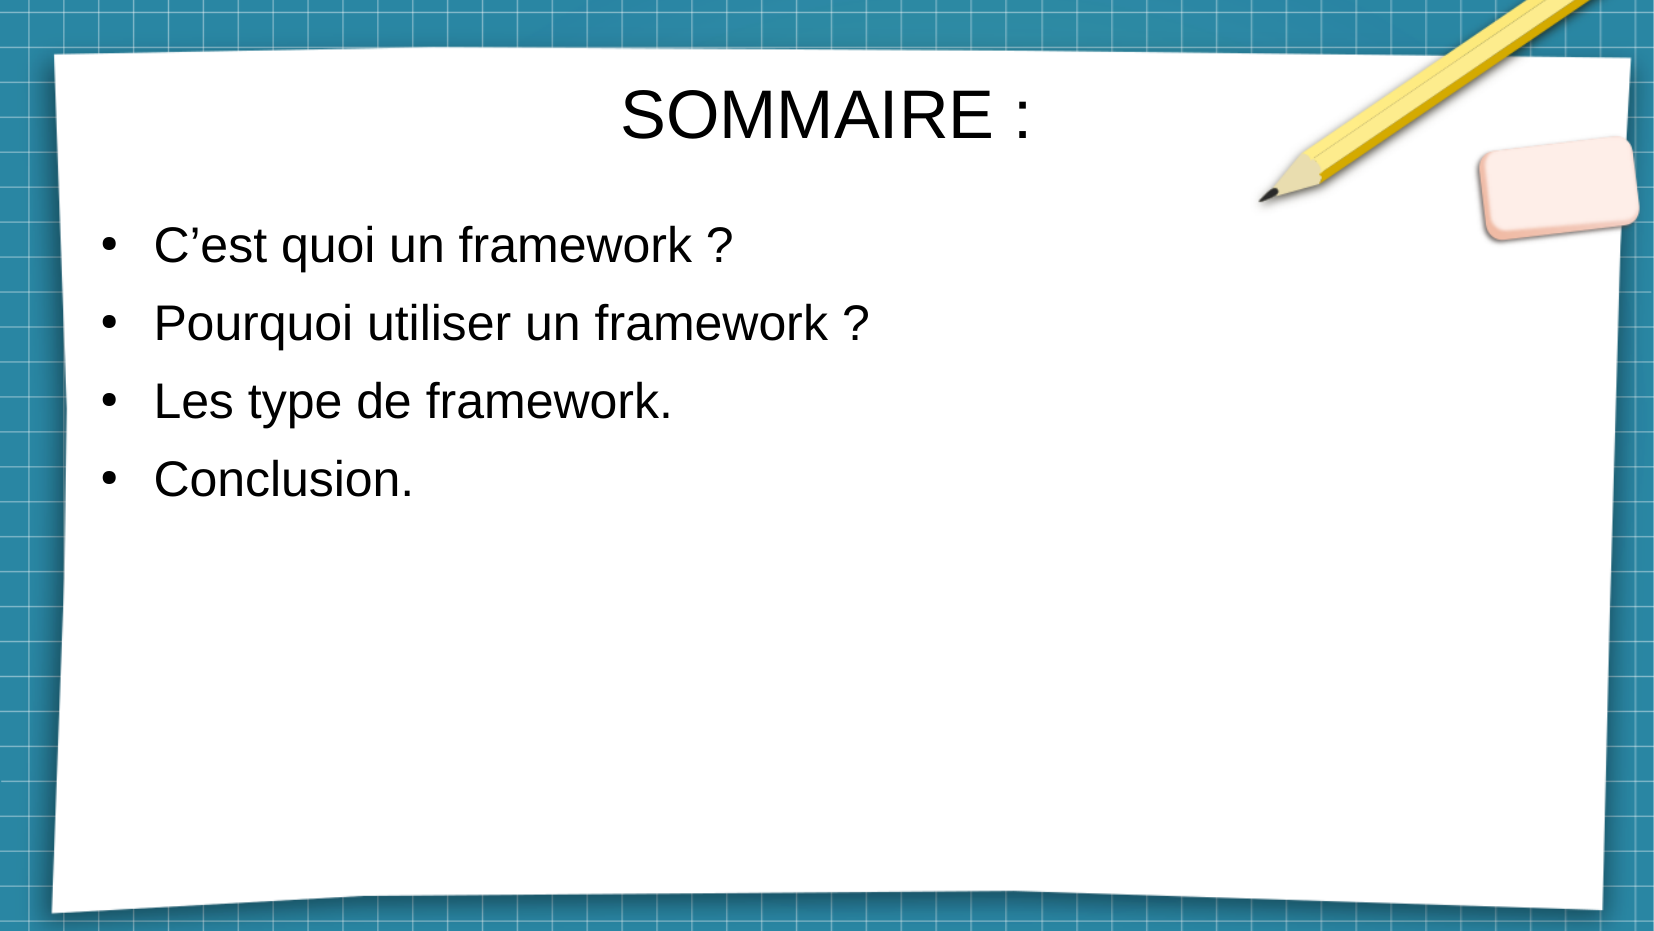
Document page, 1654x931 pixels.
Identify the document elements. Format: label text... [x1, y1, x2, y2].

title SOMMAIRE : [82, 37, 1571, 193]
picture [0, 0, 1654, 931]
list C’est quoi un framework ? Pourquoi utiliser un framework ? Les type de framework. Conclusion. [82, 217, 1571, 758]
